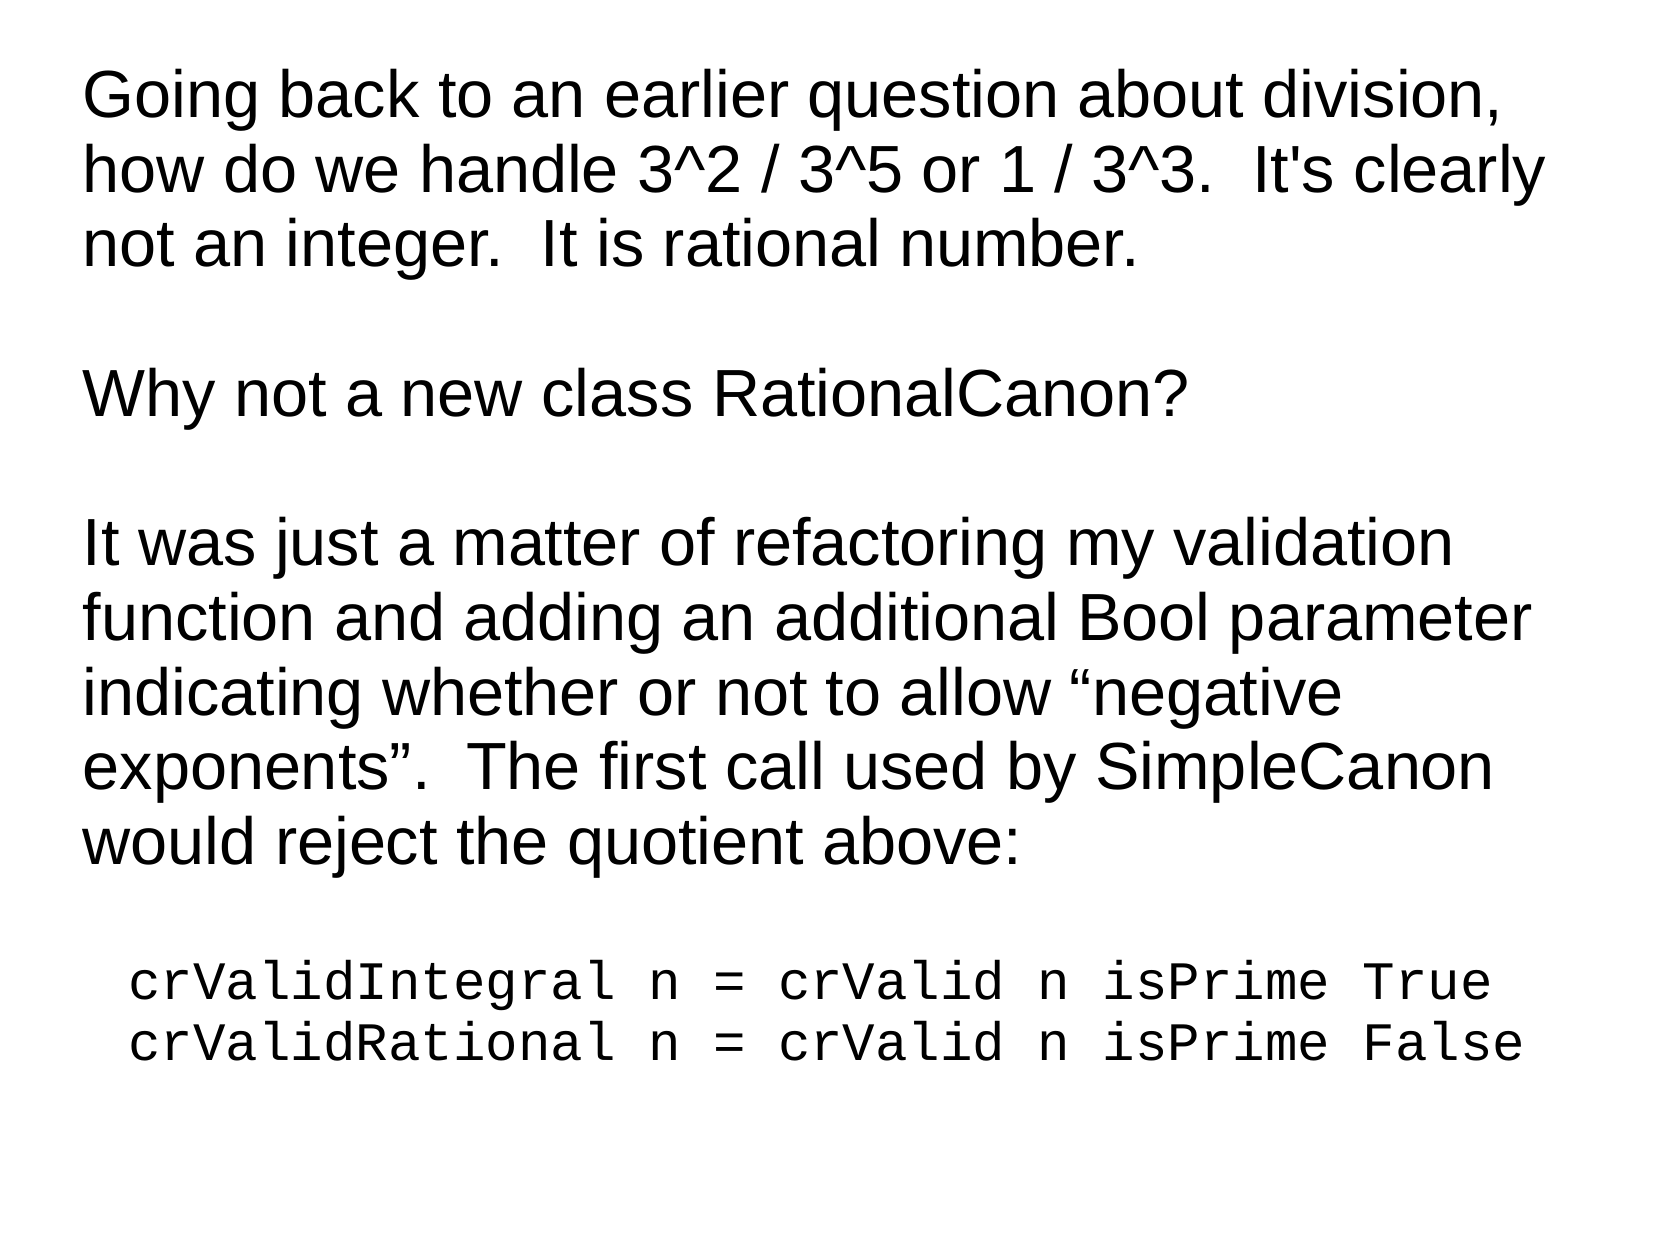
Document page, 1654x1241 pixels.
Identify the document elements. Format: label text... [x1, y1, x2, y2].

subtitle Going back to an earlier question about division, how do we handle 3^2 / 3^5 or 1 / 3^3. It's clearly not an integer. It is rational number. Why not a new class RationalCanon? It was just a matter of refactoring my validation function and adding an additional Bool parameter indicating whether or not to allow “negative exponents”. The first call used by SimpleCanon would reject the quotient above: crValidIntegral n = crValid n isPrime True crValidRational n = crValid n isPrime False [82, 0, 1571, 1076]
